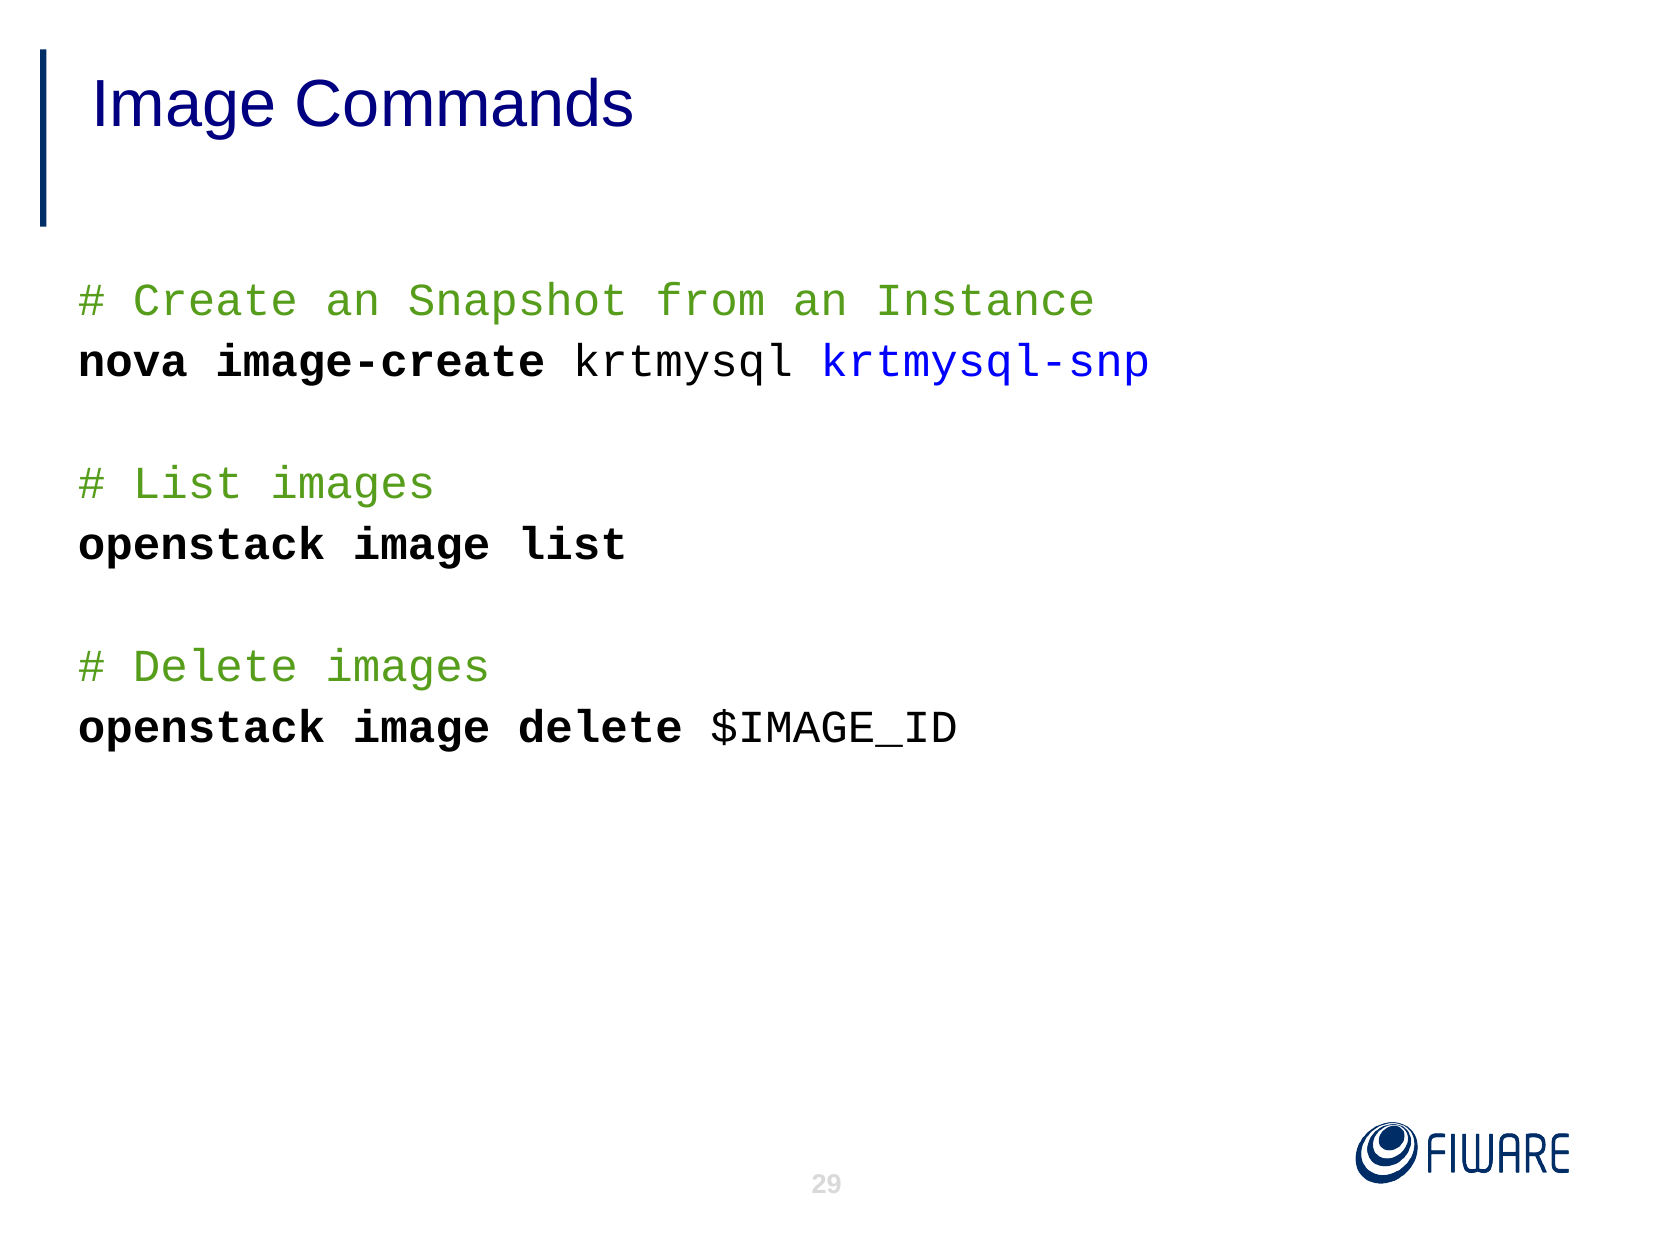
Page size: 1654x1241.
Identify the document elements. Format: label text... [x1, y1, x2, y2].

title Image Commands [76, 51, 1408, 209]
slide_number <number> [733, 1149, 921, 1216]
picture [1351, 1116, 1575, 1188]
text_box # Create an Snapshot from an Instance nova image-create krtmysql krtmysql-snp # List images openstack image list # Delete images openstack image delete $IMAGE_ID [63, 201, 1573, 759]
